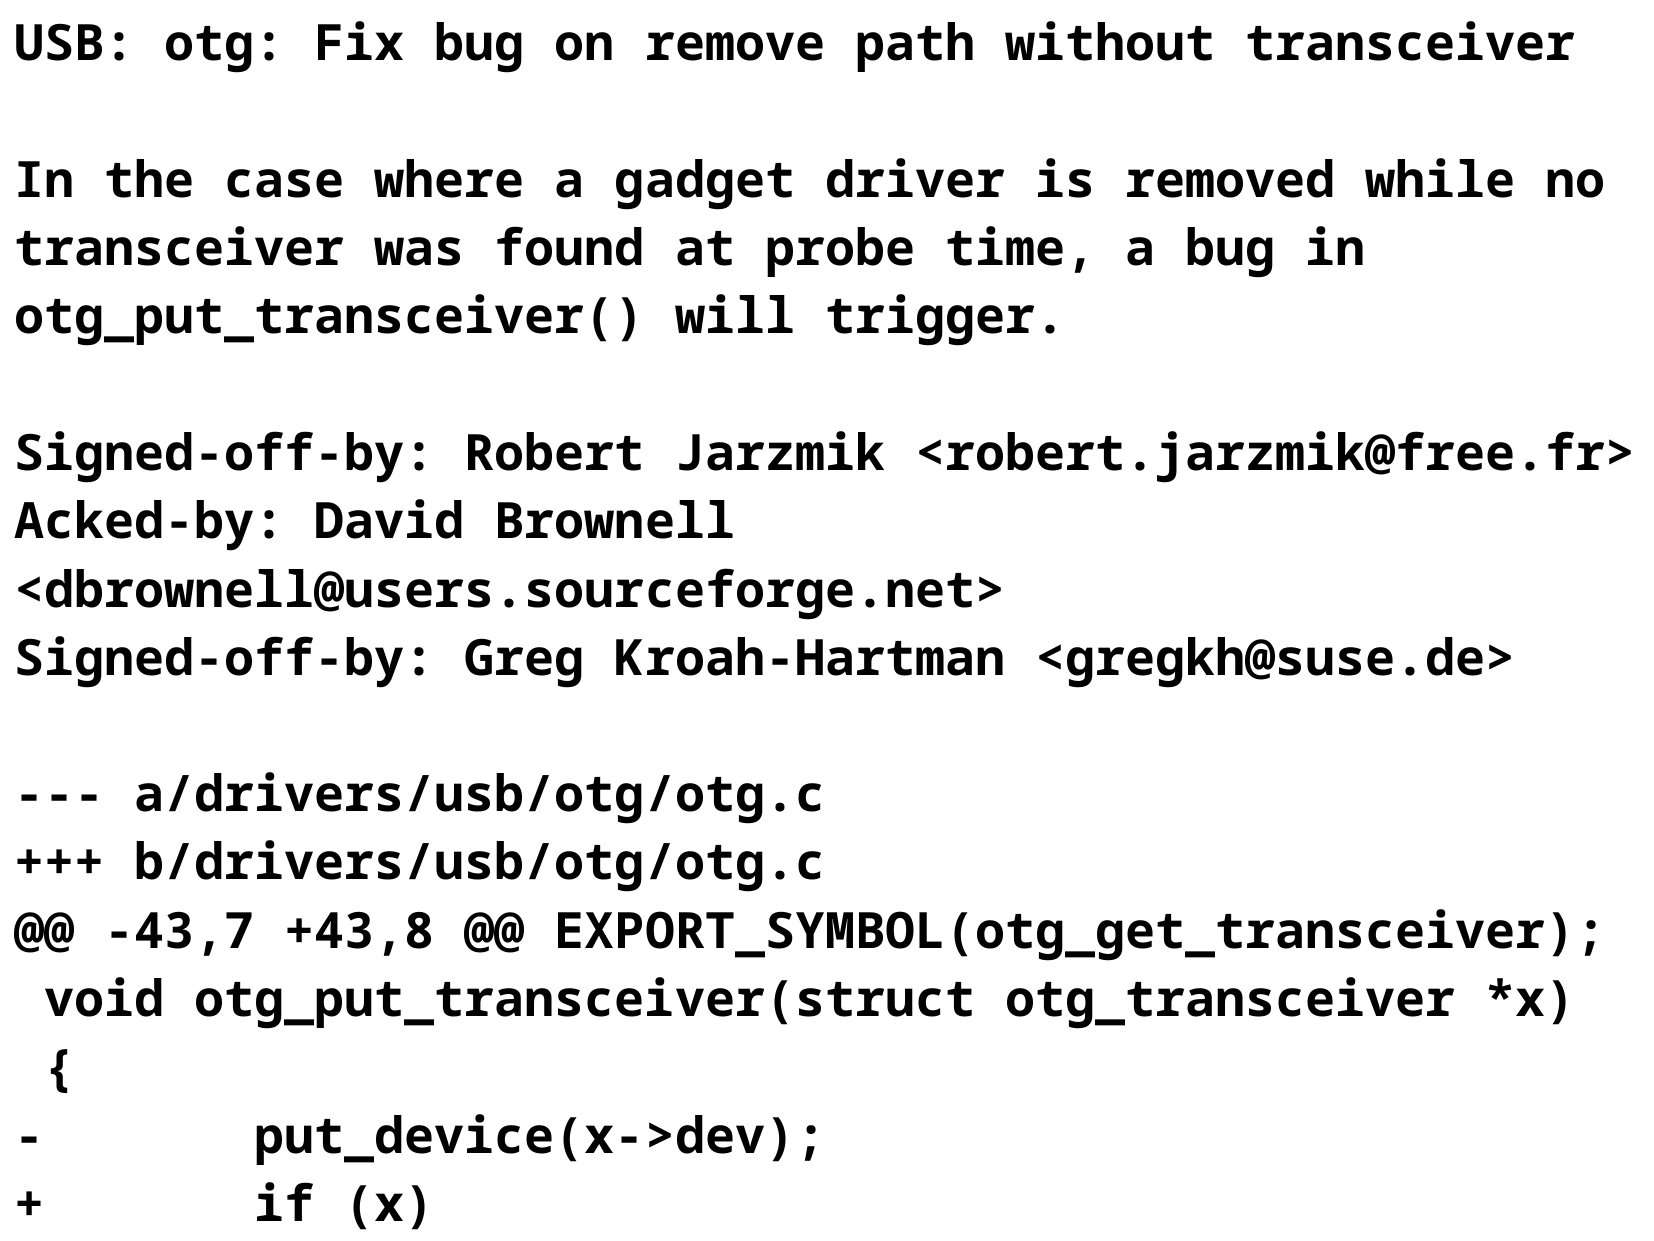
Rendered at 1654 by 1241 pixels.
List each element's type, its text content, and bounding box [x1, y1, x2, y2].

text_box USB: otg: Fix bug on remove path without transceiver In the case where a gadget driver is removed while no transceiver was found at probe time, a bug in otg_put_transceiver() will trigger. Signed-off-by: Robert Jarzmik <robert.jarzmik@free.fr> Acked-by: David Brownell <dbrownell@users.sourceforge.net> Signed-off-by: Greg Kroah-Hartman <gregkh@suse.de> --- a/drivers/usb/otg/otg.c +++ b/drivers/usb/otg/otg.c @@ -43,7 +43,8 @@ EXPORT_SYMBOL(otg_get_transceiver); void otg_put_transceiver(struct otg_transceiver *x) { - put_device(x->dev); + if (x) + put_device(x->dev); } [0, 0, 1654, 1180]
